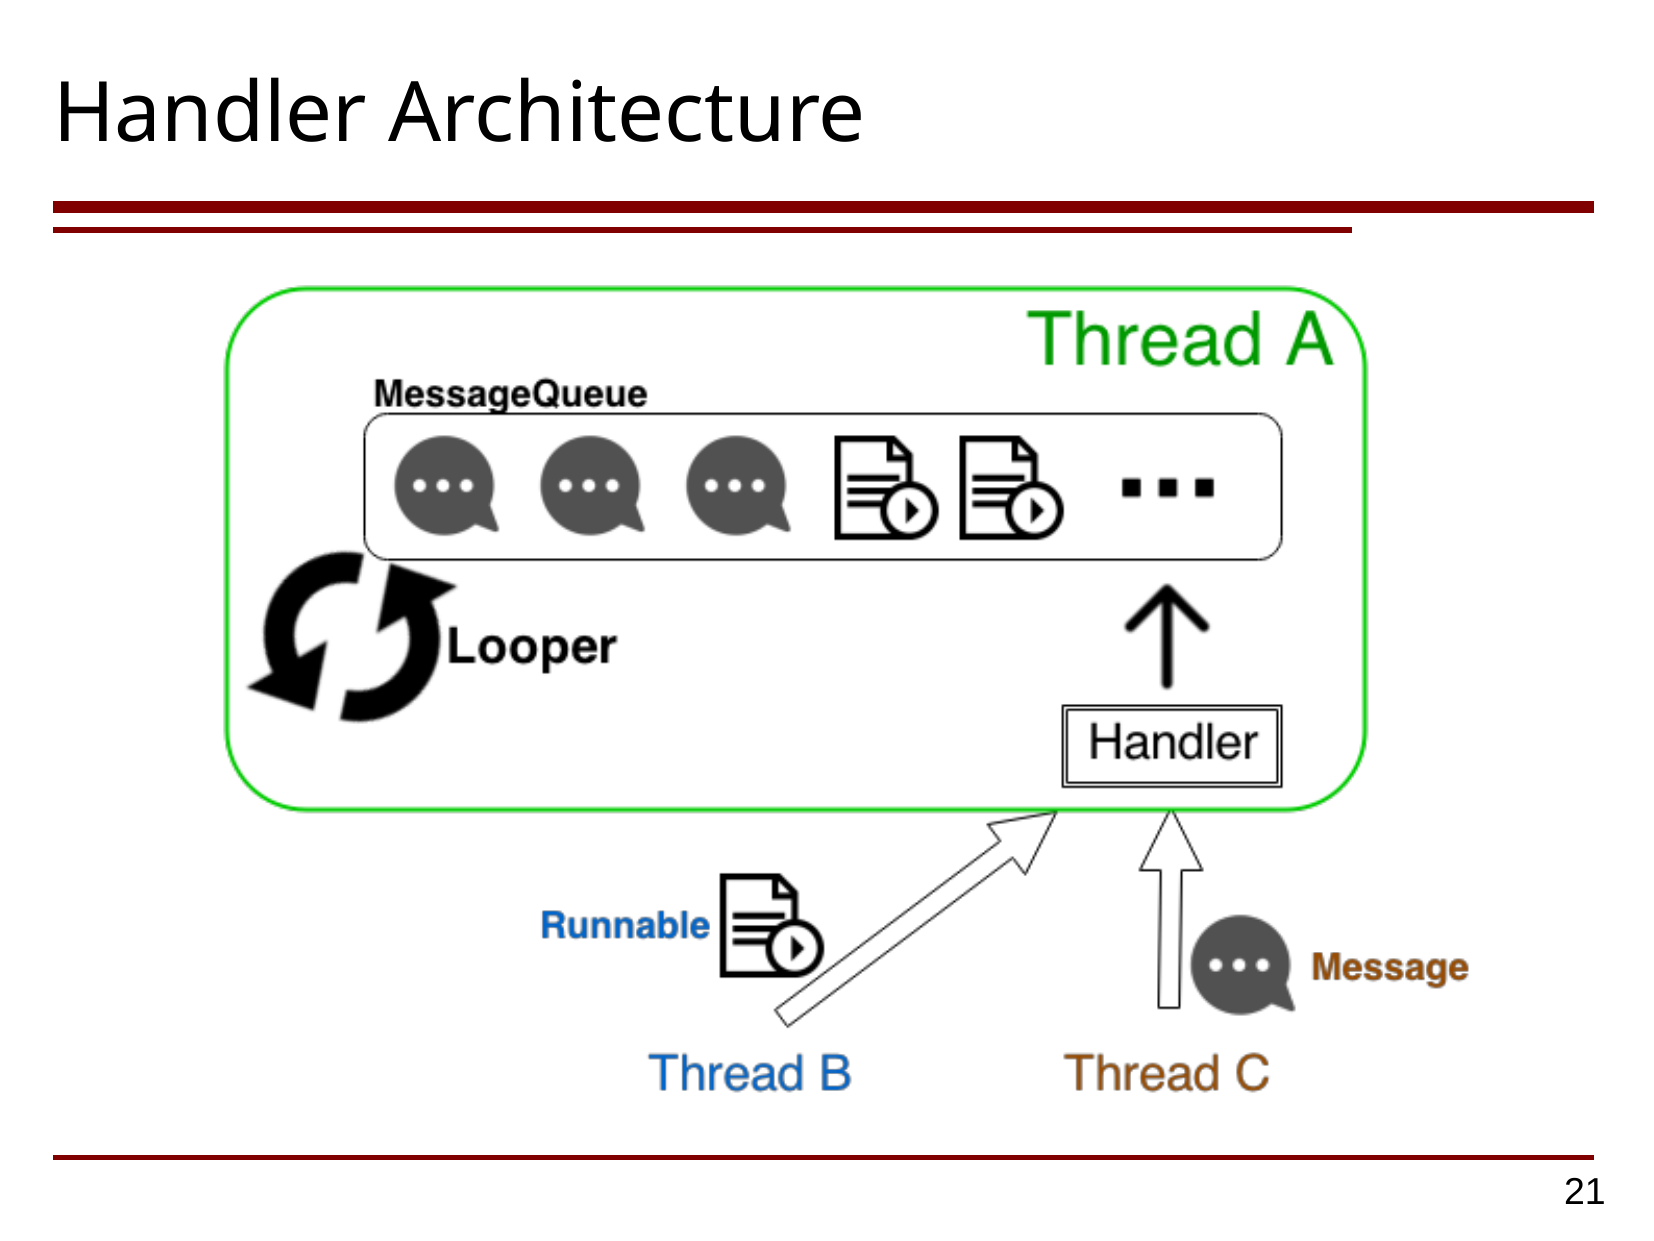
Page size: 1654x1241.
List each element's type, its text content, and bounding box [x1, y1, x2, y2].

text_box <number> [35, 1163, 1654, 1221]
subtitle Handler Architecture [53, 48, 1542, 172]
picture [166, 284, 1477, 1122]
